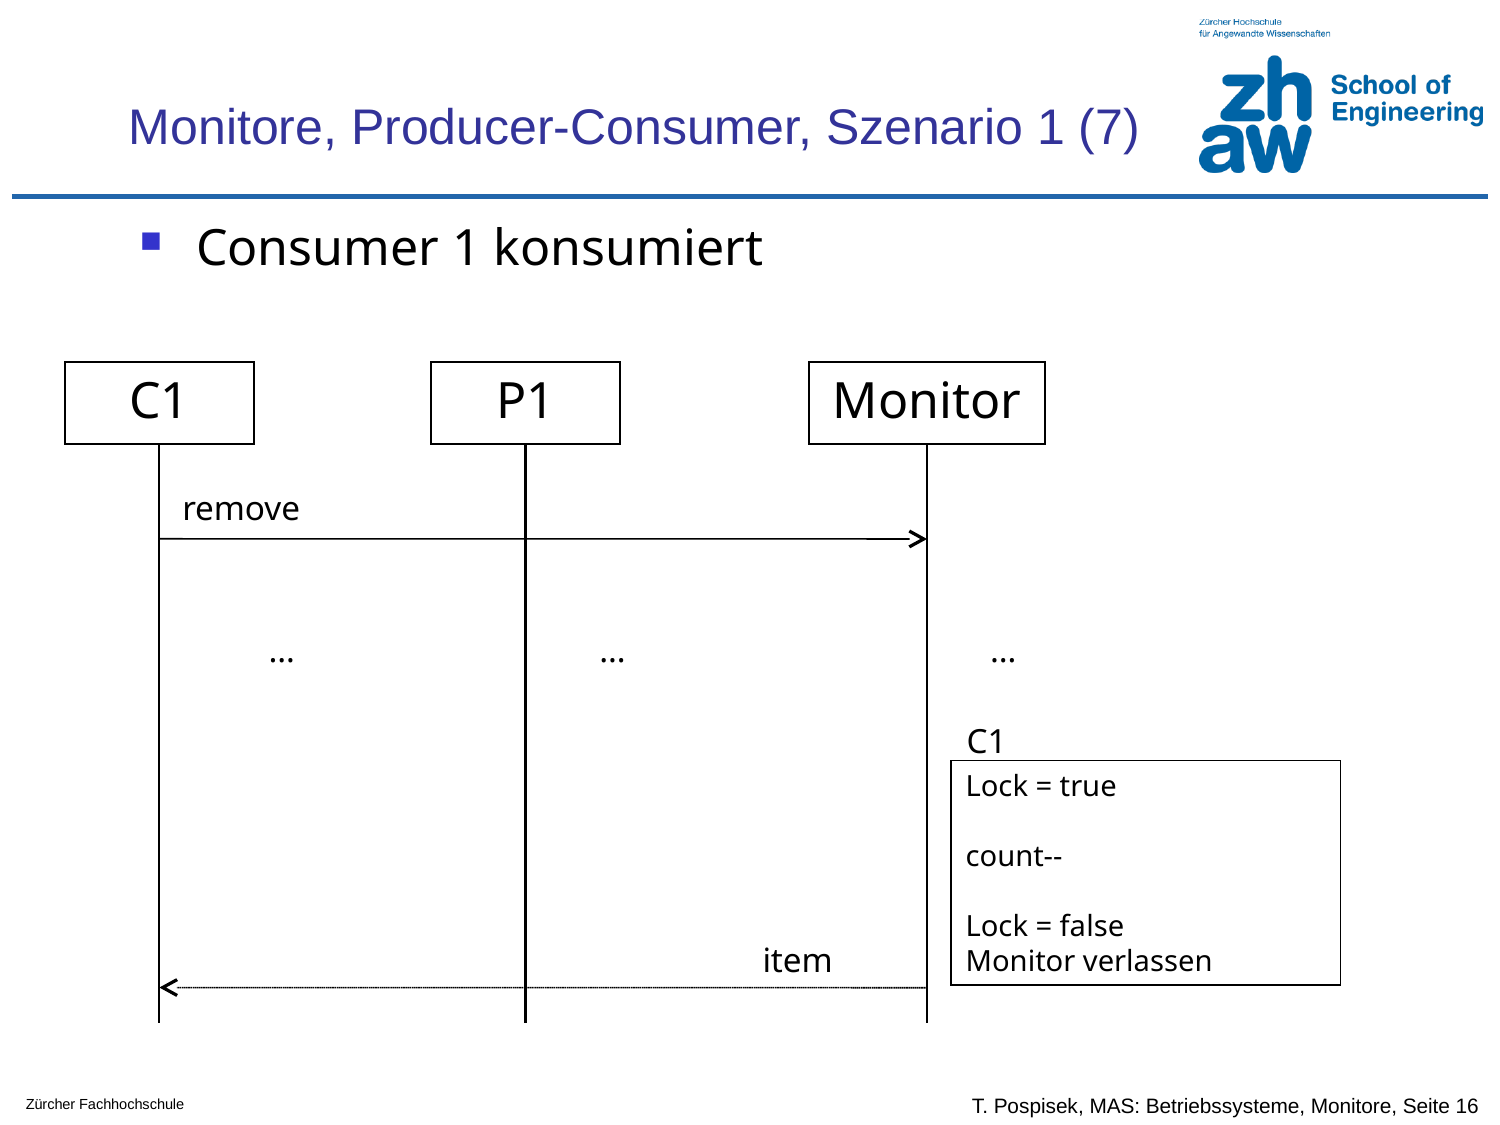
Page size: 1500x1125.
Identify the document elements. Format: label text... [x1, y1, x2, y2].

text_box P1 [430, 361, 620, 445]
picture [1199, 19, 1483, 173]
text_box remove [167, 479, 316, 535]
text_box C1 [64, 361, 254, 445]
text_box item [747, 932, 848, 987]
text_box … [975, 621, 1117, 677]
text_box Lock = true count-- Lock = false Monitor verlassen [950, 760, 1341, 985]
title Monitore, Producer-Consumer, Szenario 1 (7) [99, 50, 1379, 163]
text_box C1 [951, 713, 1093, 768]
text_box … [253, 621, 395, 677]
text_box … [584, 621, 726, 677]
text_box Consumer 1 konsumiert [124, 207, 1376, 283]
text_box Monitor [809, 361, 1046, 445]
